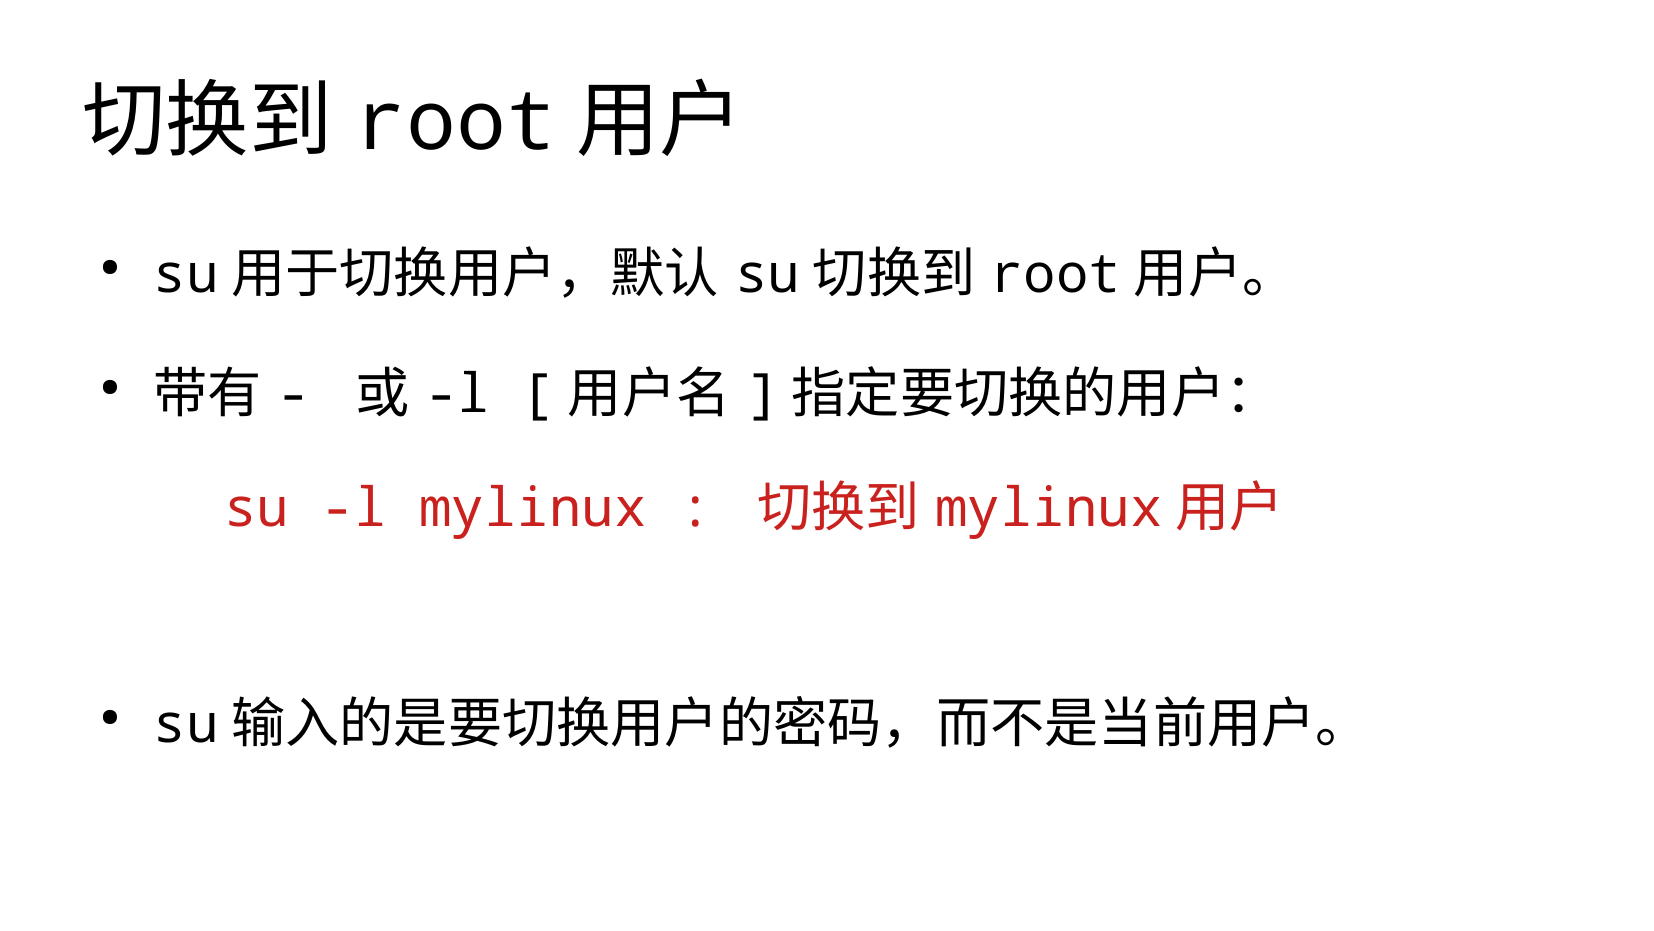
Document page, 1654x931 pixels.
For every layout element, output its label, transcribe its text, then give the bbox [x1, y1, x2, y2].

title 切换到root用户 [82, 37, 1571, 189]
list su用于切换用户，默认su切换到root用户。 带有- 或-l [用户名]指定要切换的用户： su -l mylinux : 切换到mylinux用户 su输入的是要切换用户的密码，而不是当前用户。 [82, 217, 1571, 815]
